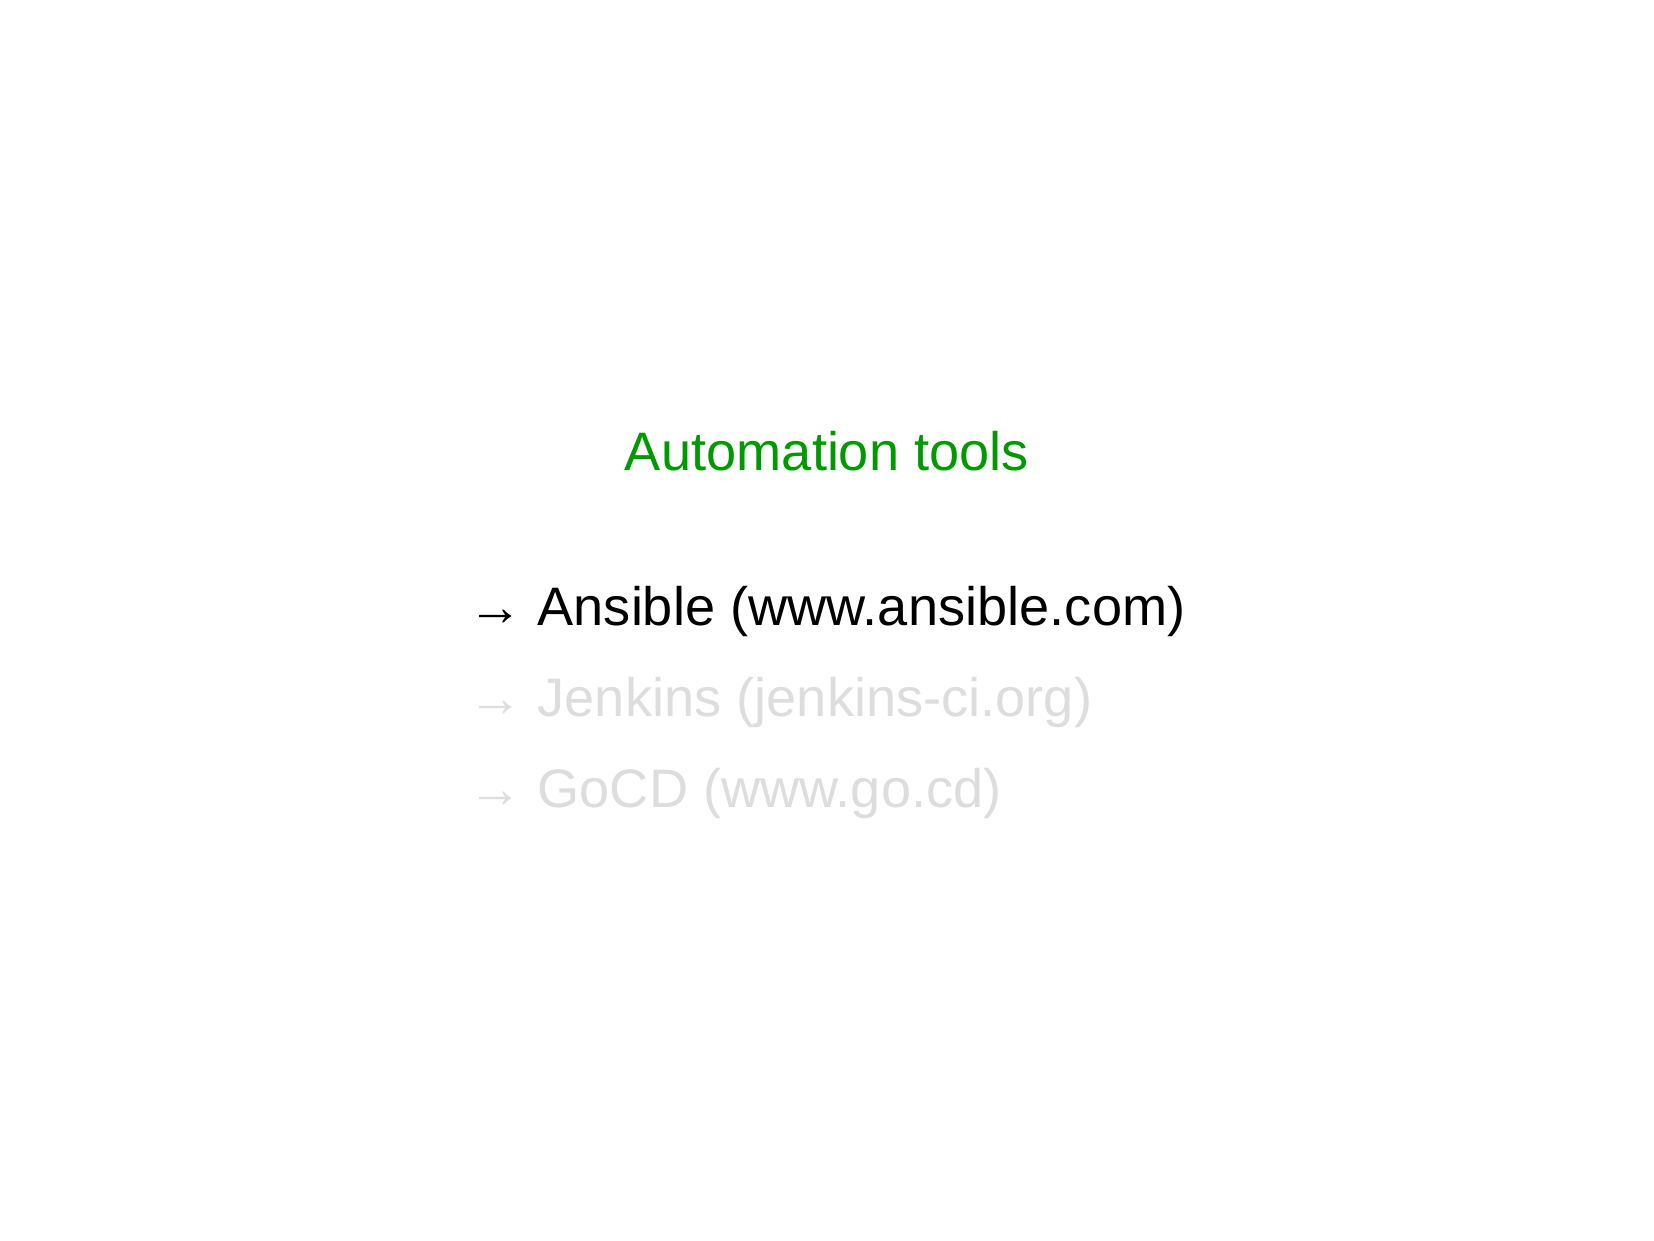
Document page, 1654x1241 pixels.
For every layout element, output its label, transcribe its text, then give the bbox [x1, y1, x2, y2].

text_box Automation tools → Ansible (www.ansible.com) → Jenkins (jenkins-ci.org) → GoCD (www.go.cd) [453, 413, 1201, 827]
